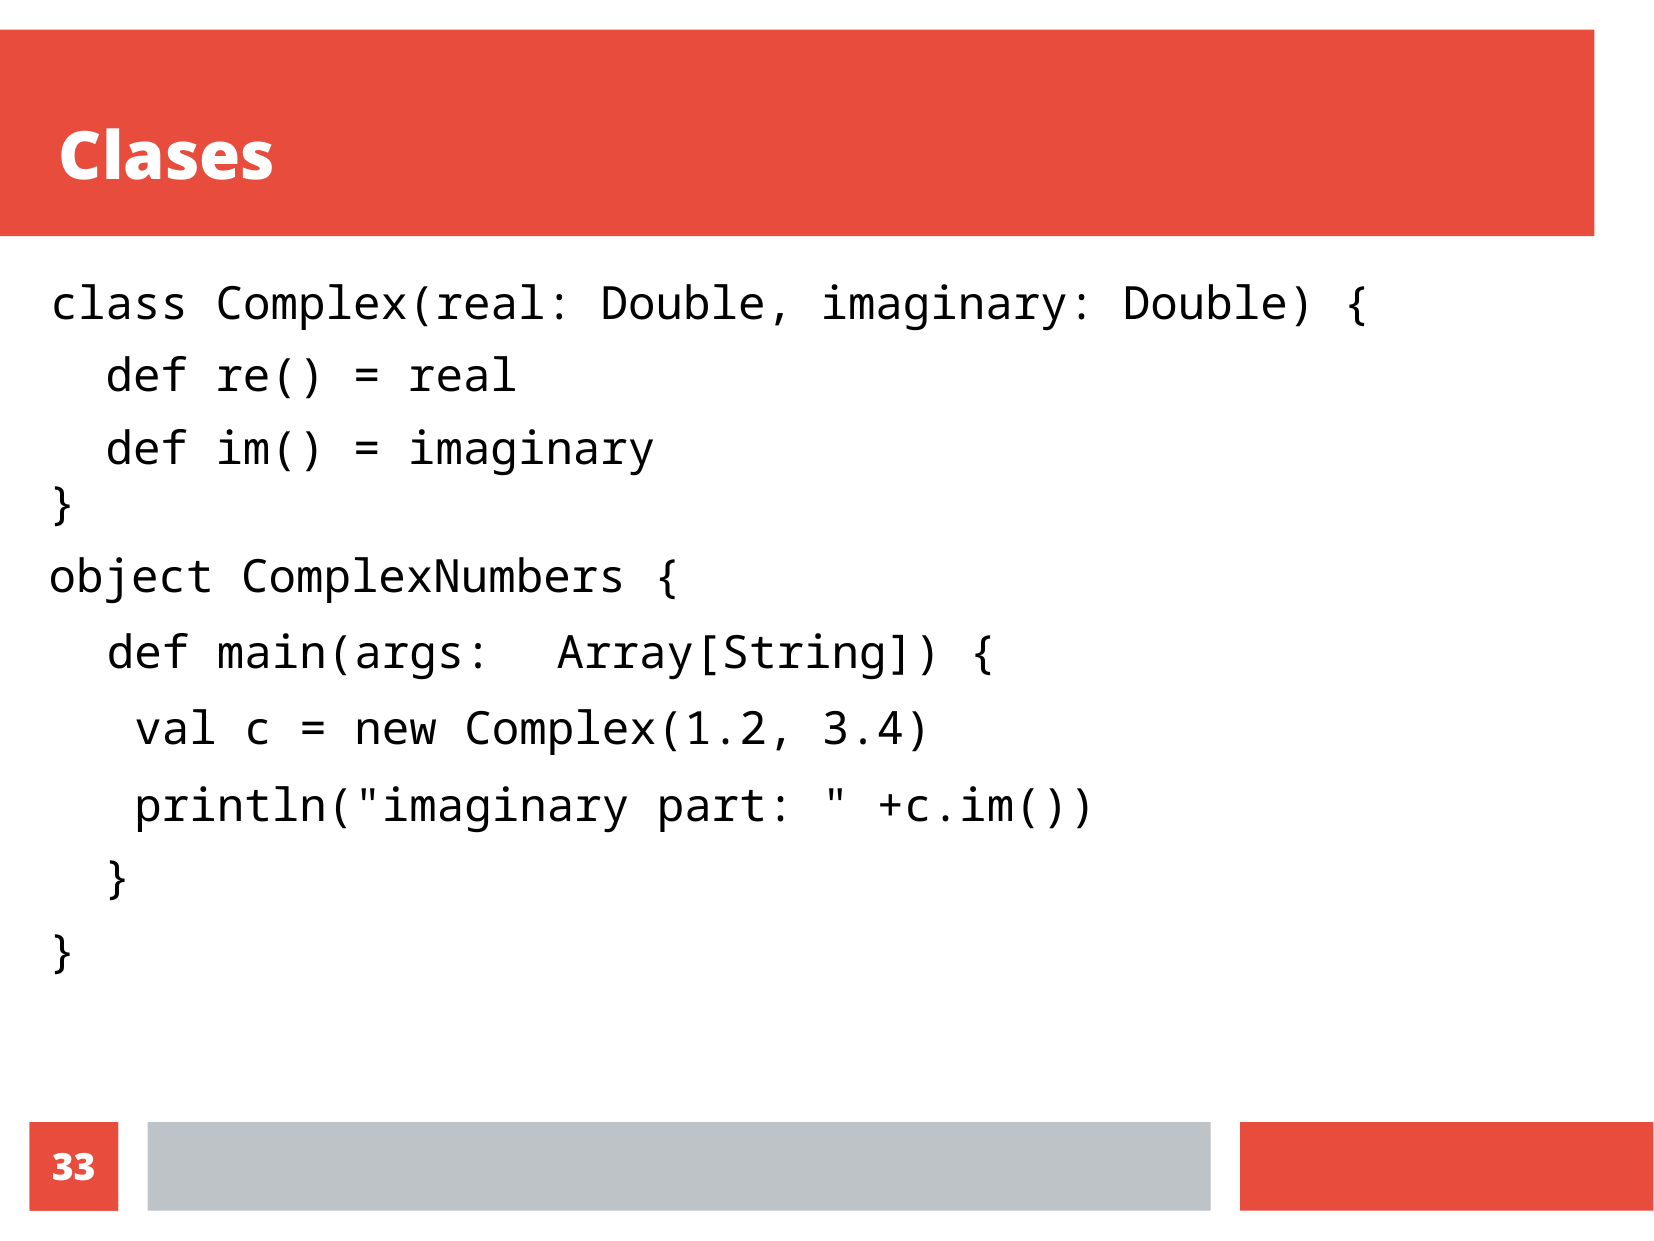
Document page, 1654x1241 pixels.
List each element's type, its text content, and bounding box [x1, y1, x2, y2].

title Clases [59, 66, 1595, 200]
text_box class Complex(real: Double, imaginary: Double) { def re() = real def im() = imaginary } object ComplexNumbers { def main(args: Array[String]) { val c = new Complex(1.2, 3.4) println("imaginary part: " +c.im()) } } [48, 259, 1654, 977]
